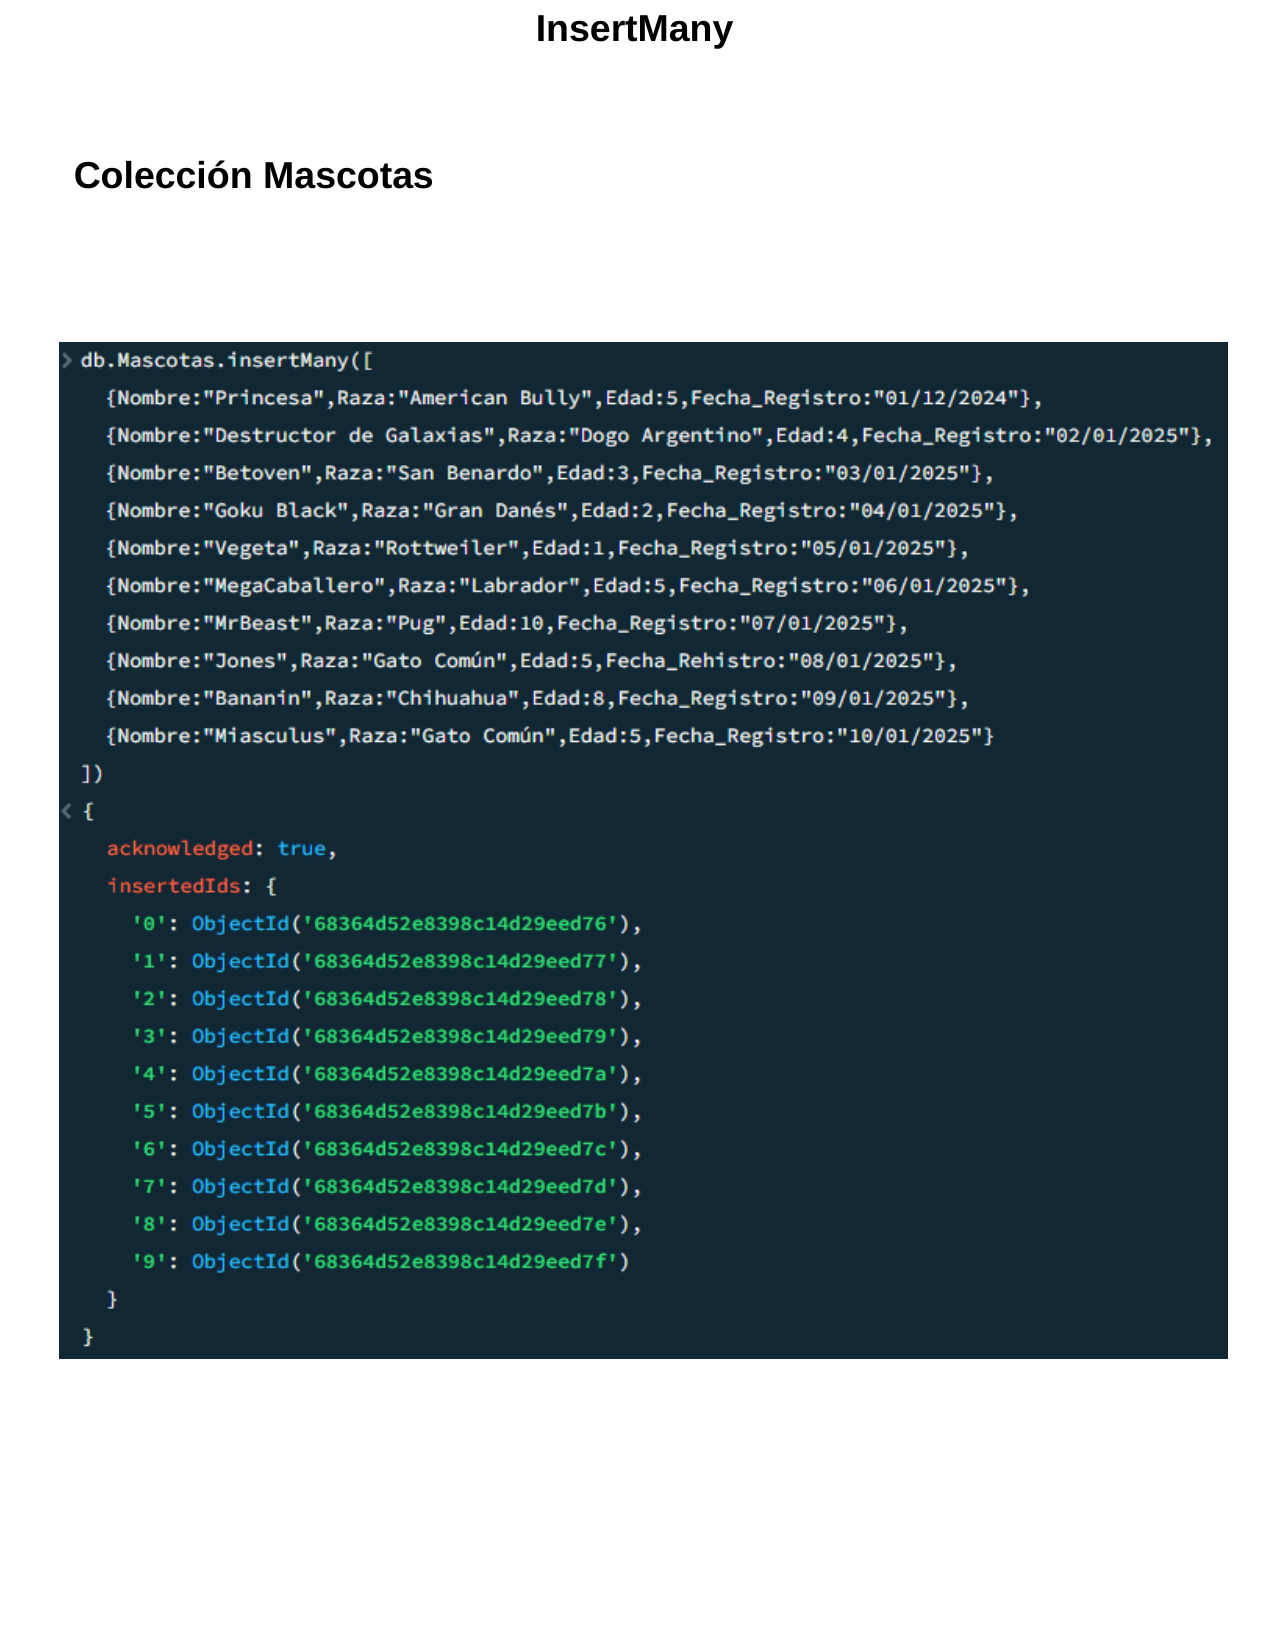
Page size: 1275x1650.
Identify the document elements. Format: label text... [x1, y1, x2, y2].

text_box Colección Mascotas [59, 147, 768, 296]
text_box InsertMany [413, 0, 857, 60]
picture [59, 342, 1228, 1359]
